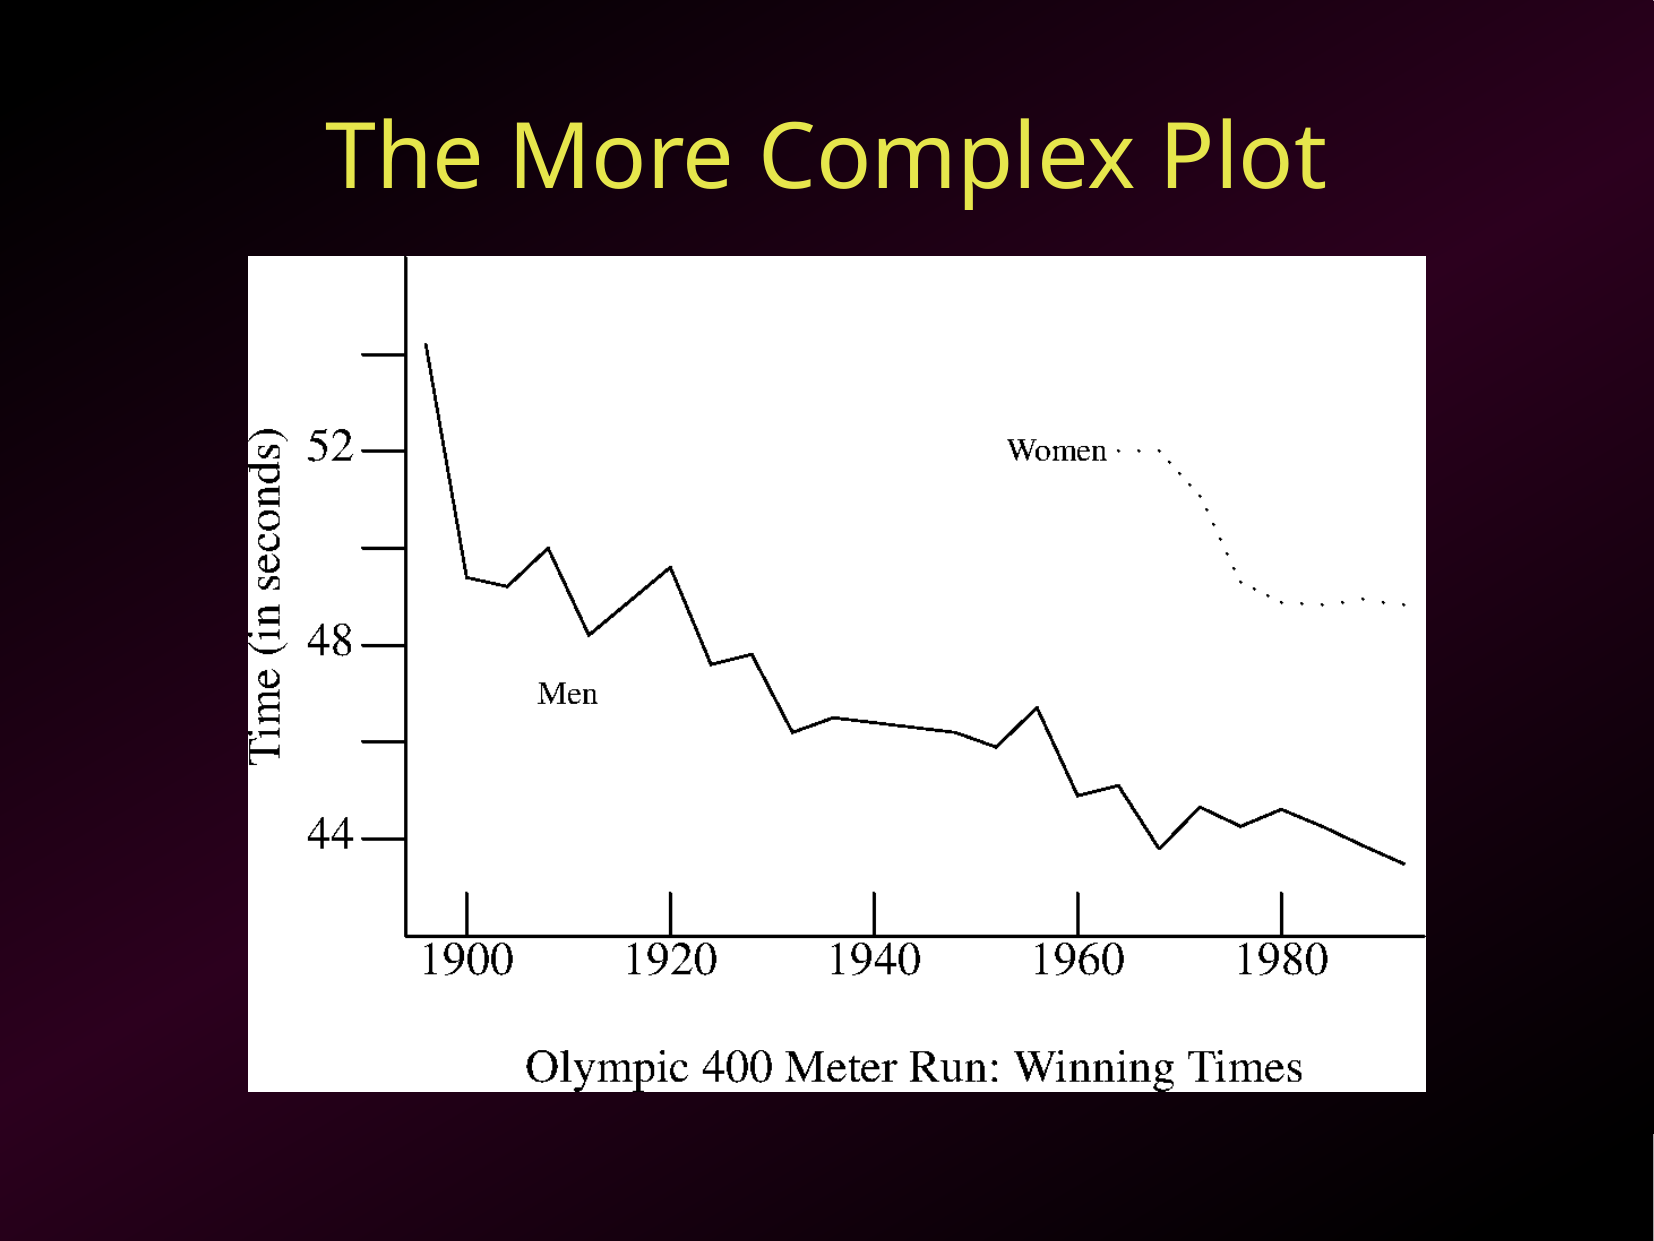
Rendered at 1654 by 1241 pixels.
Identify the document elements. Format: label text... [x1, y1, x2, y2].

picture [248, 256, 1426, 1092]
title The More Complex Plot [82, 49, 1571, 257]
